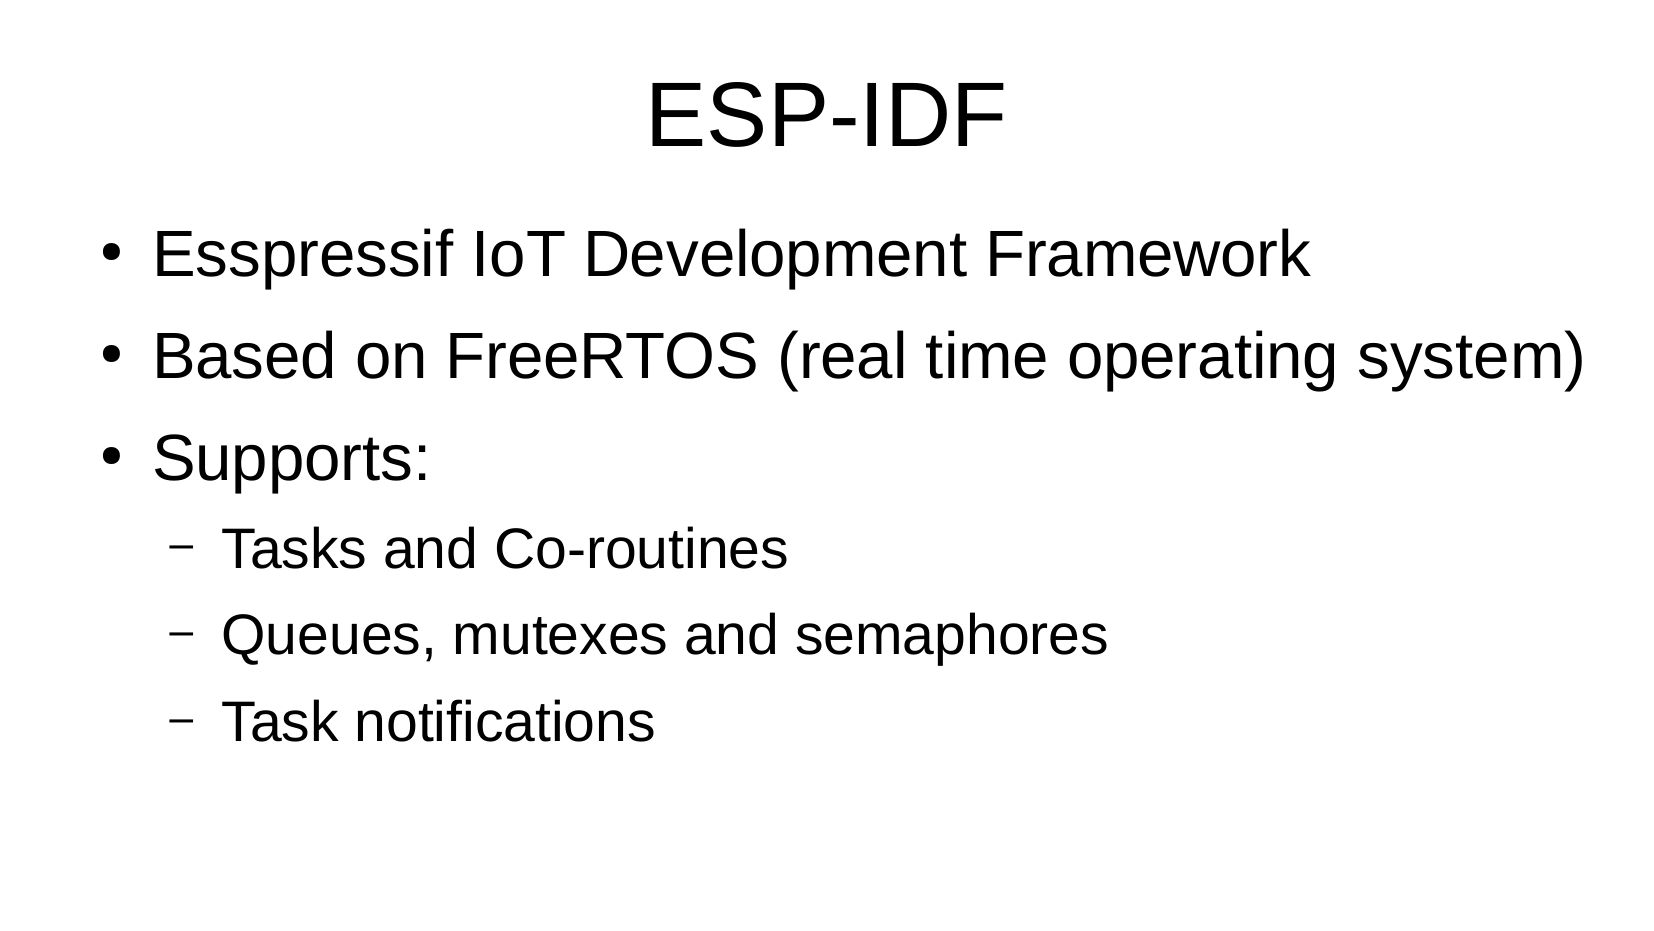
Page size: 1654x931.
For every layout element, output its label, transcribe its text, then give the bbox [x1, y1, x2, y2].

title ESP-IDF [82, 37, 1571, 193]
list Esspressif IoT Development Framework Based on FreeRTOS (real time operating system) Supports: Tasks and Co-routines Queues, mutexes and semaphores Task notifications [82, 217, 1651, 758]
